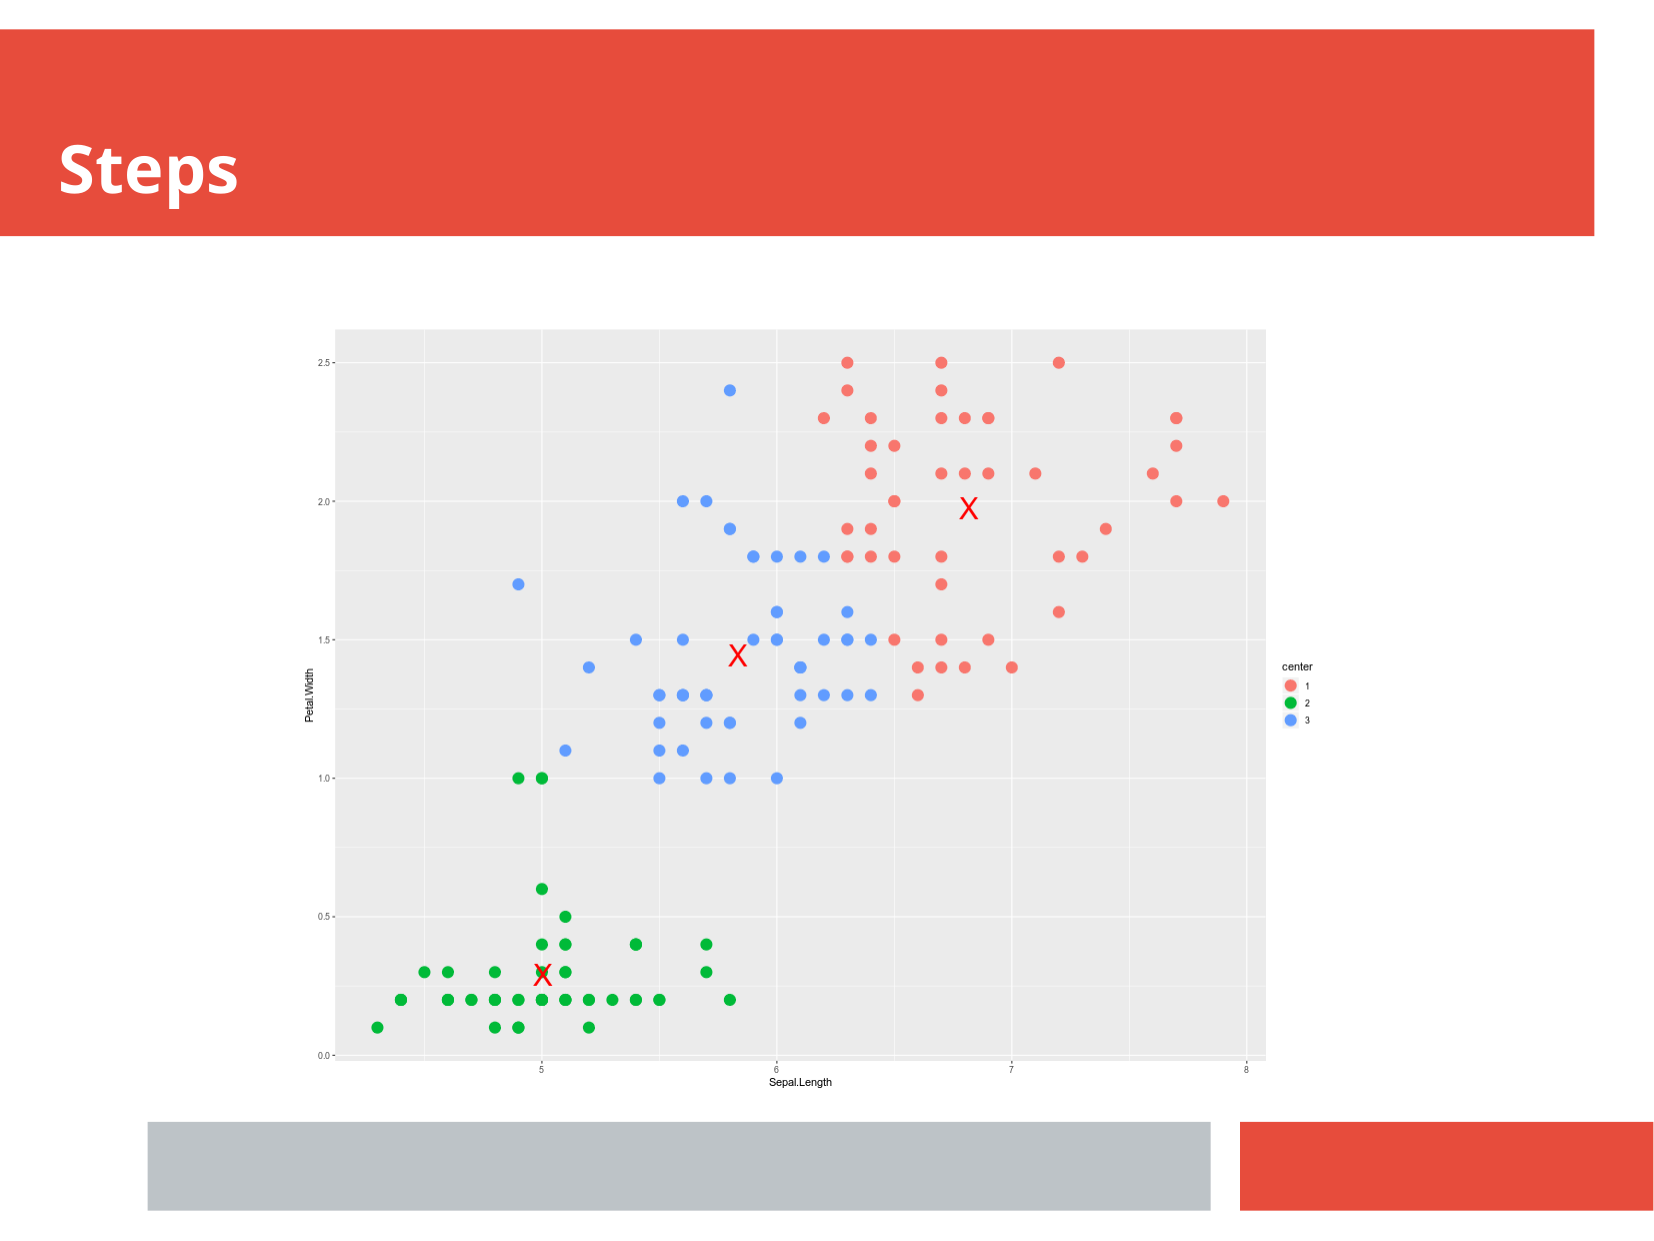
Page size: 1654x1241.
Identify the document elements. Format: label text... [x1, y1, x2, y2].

text_box Steps [58, 58, 1595, 207]
text_box Steps [179, 164, 193, 186]
picture [300, 324, 1324, 1093]
